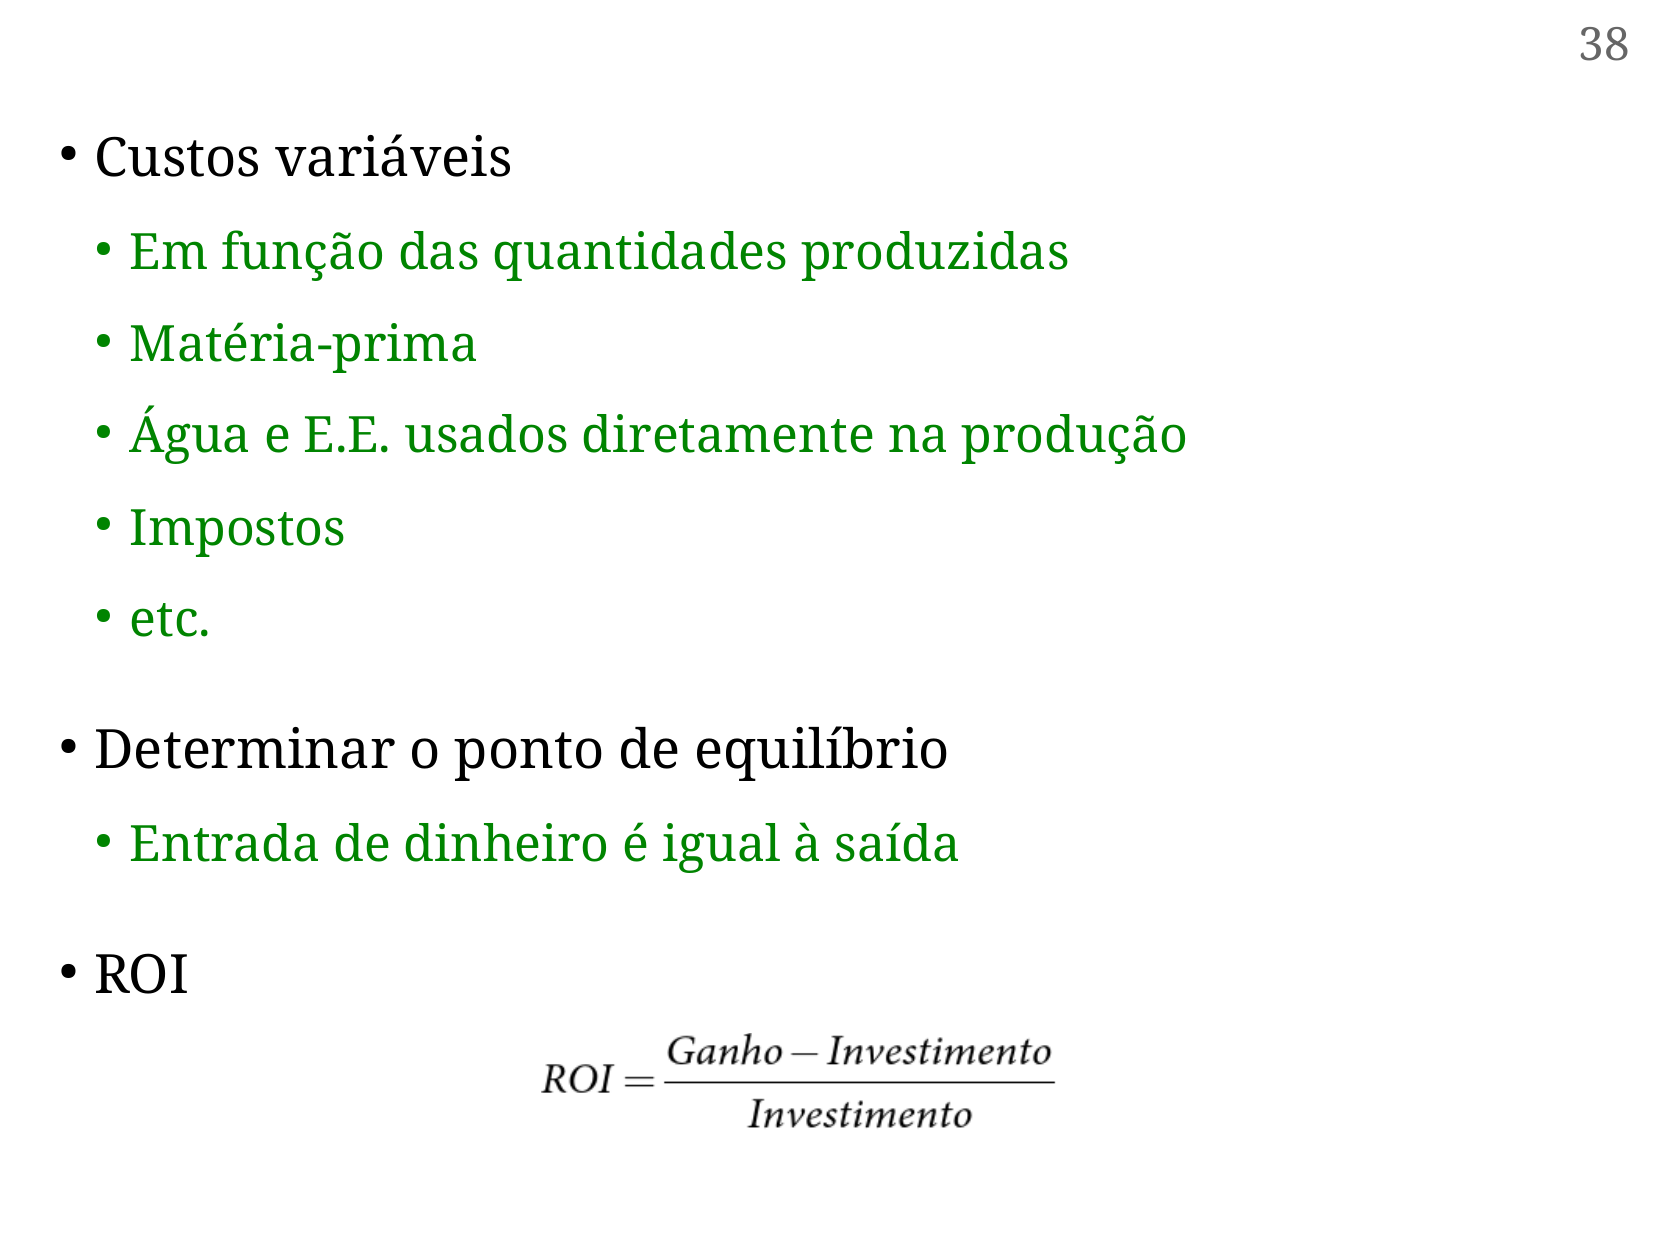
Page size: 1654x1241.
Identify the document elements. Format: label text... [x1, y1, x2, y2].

picture [541, 1033, 1063, 1134]
list Custos variáveis Em função das quantidades produzidas Matéria-prima Água e E.E. usados diretamente na produção Impostos etc. Determinar o ponto de equilíbrio Entrada de dinheiro é igual à saída ROI [59, 118, 1595, 1211]
